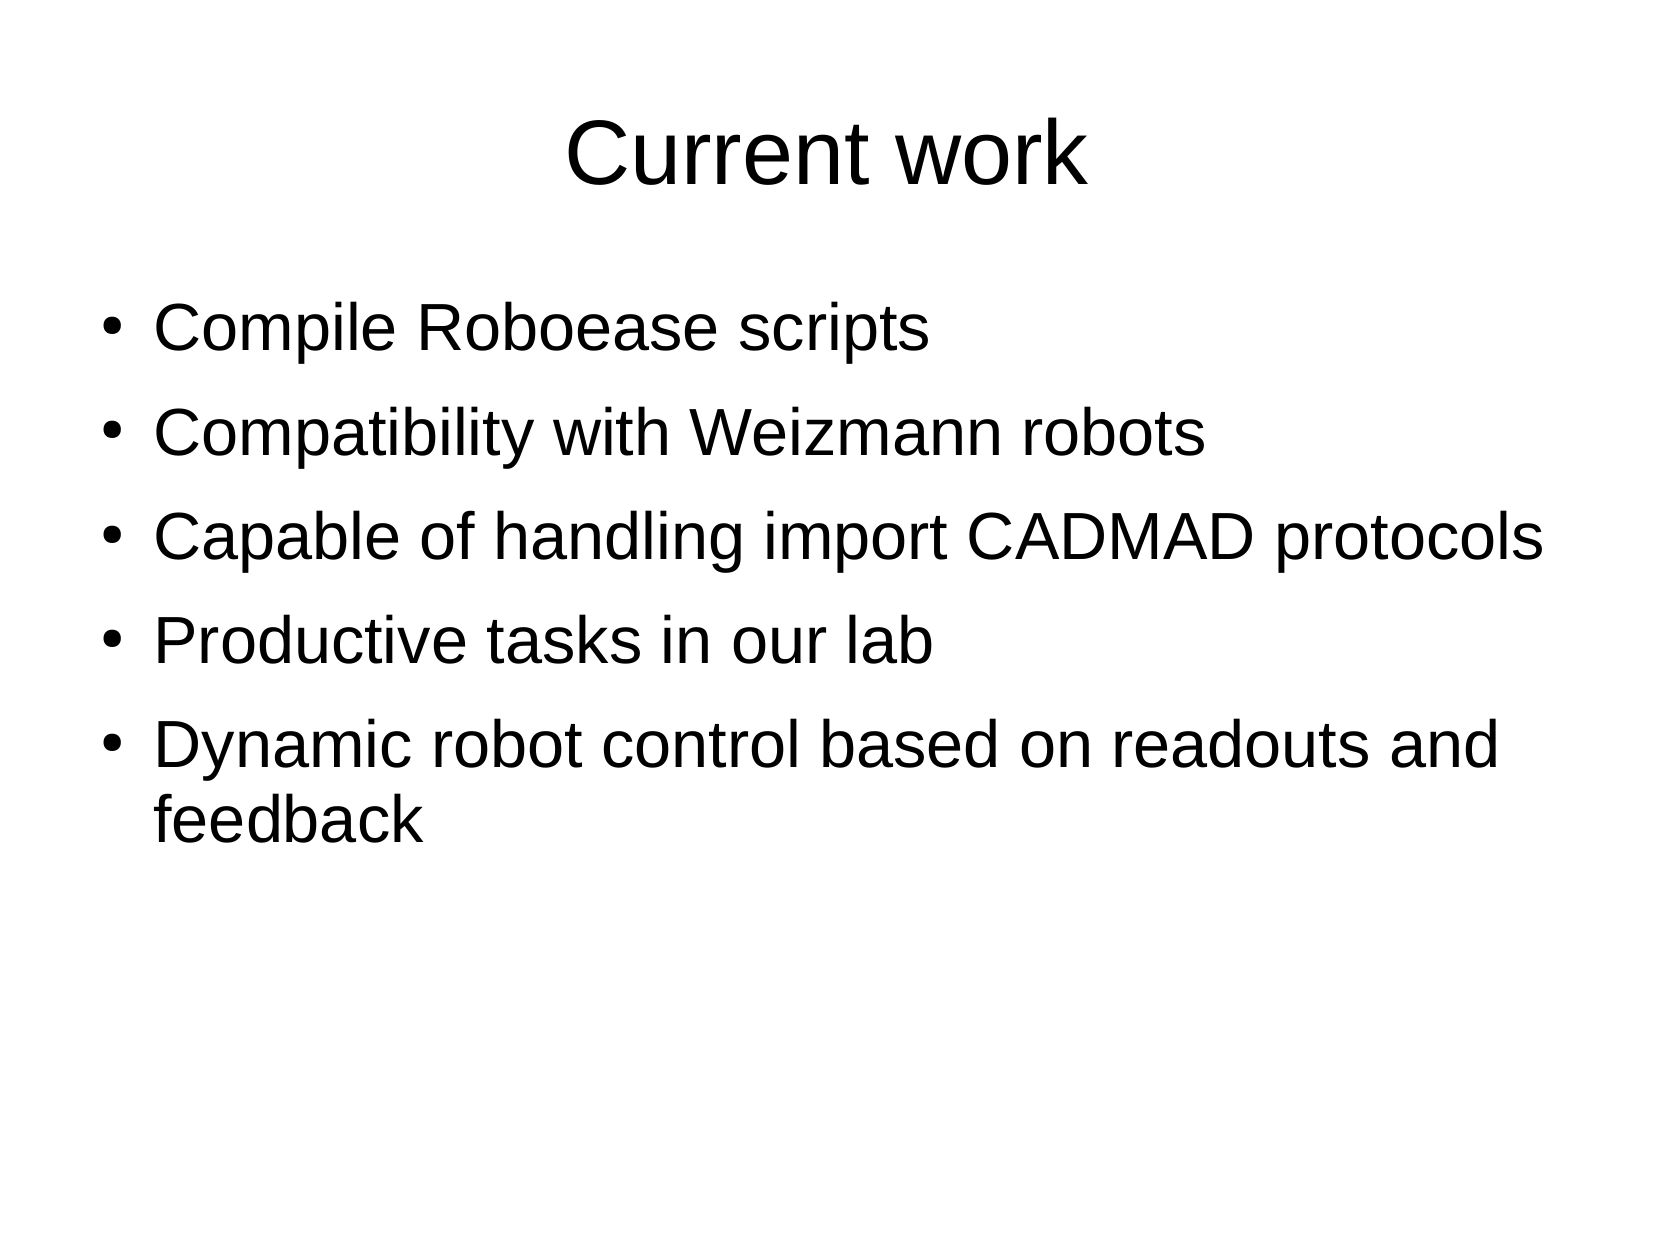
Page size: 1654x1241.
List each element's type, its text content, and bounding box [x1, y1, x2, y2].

list Compile Roboease scripts Compatibility with Weizmann robots Capable of handling import CADMAD protocols Productive tasks in our lab Dynamic robot control based on readouts and feedback [82, 290, 1571, 1109]
title Current work [82, 56, 1571, 250]
